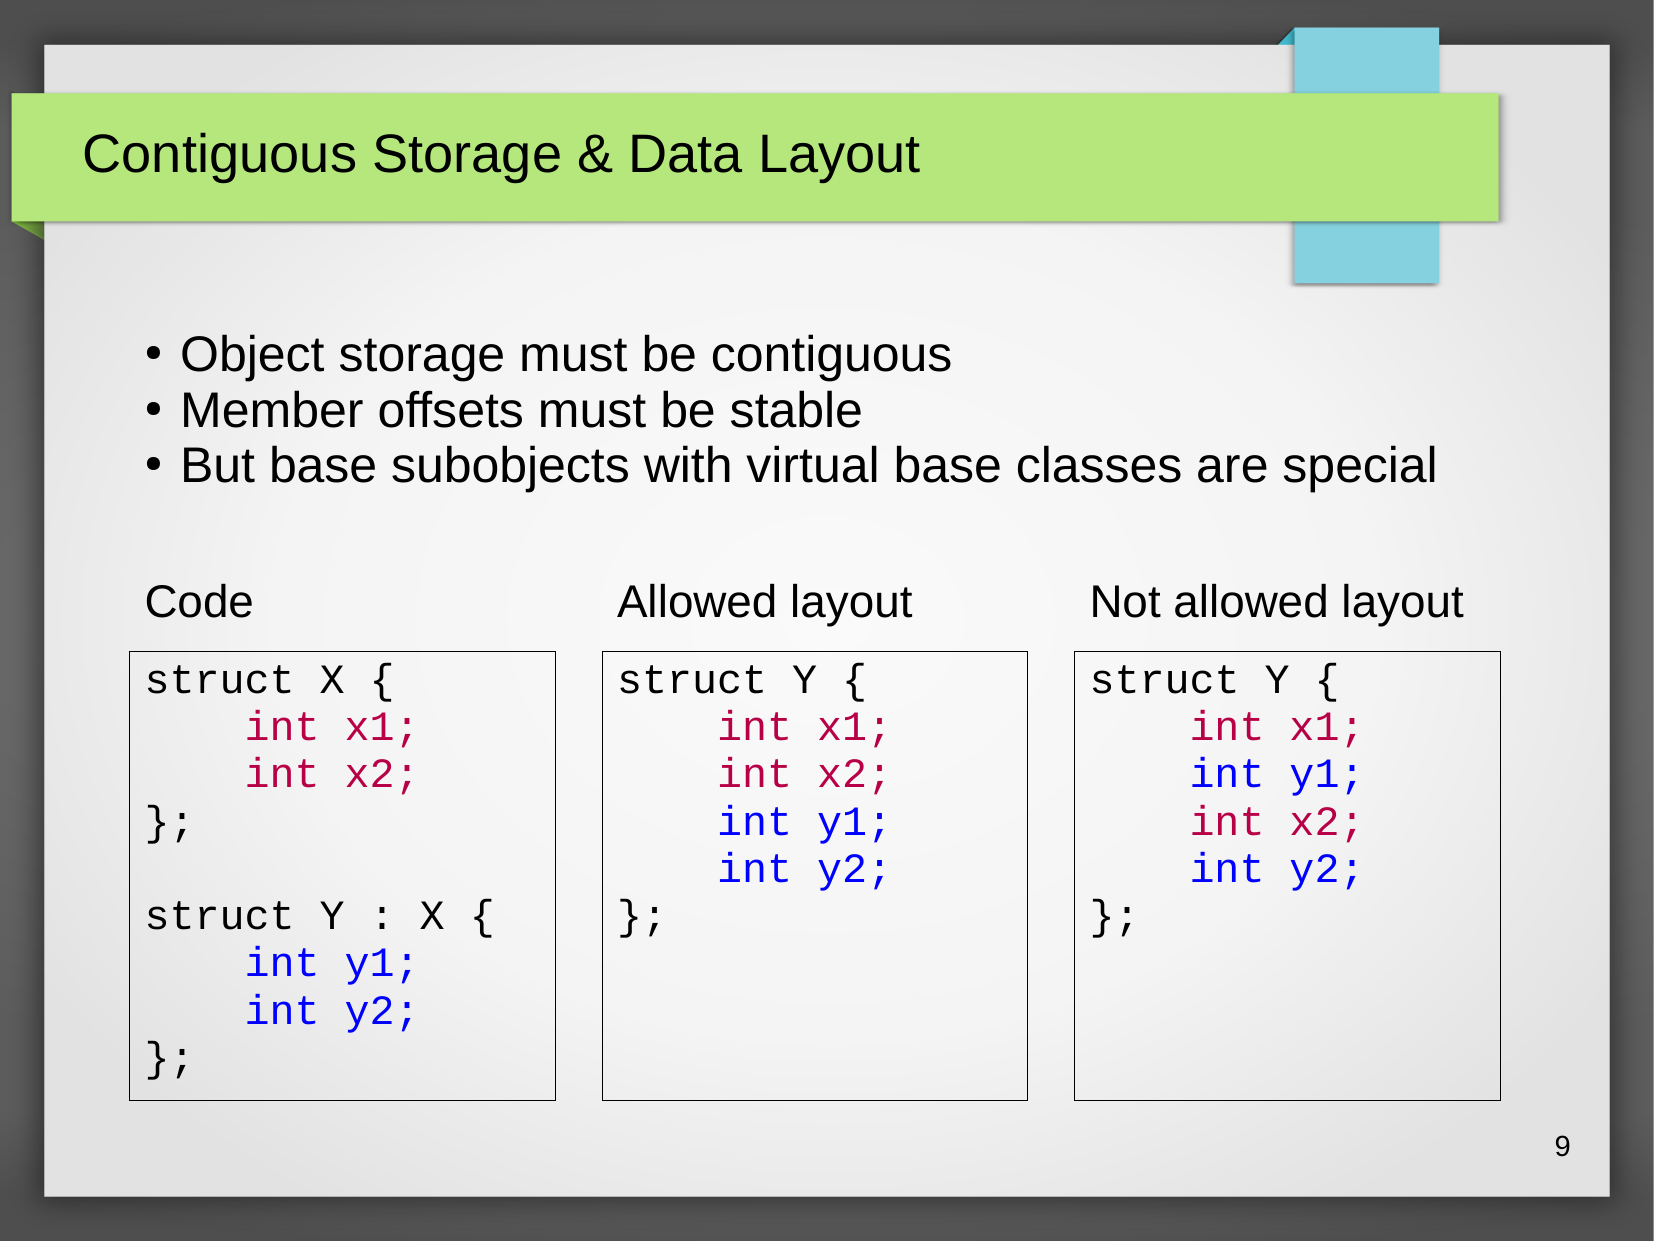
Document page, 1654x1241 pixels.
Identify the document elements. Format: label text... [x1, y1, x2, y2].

text_box Object storage must be contiguous Member offsets must be stable But base subobjects with virtual base classes are special [129, 318, 1501, 569]
text_box Allowed layout [602, 569, 1028, 635]
text_box struct Y { int x1; int y1; int x2; int y2; }; [1074, 651, 1501, 1101]
text_box struct Y { int x1; int x2; int y1; int y2; }; [602, 651, 1028, 1101]
picture [0, 0, 1654, 1241]
text_box struct X { int x1; int x2; }; struct Y : X { int y1; int y2; }; [129, 651, 556, 1101]
title Contiguous Storage & Data Layout [82, 94, 1264, 213]
text_box Code [129, 569, 556, 635]
text_box Not allowed layout [1074, 569, 1489, 640]
